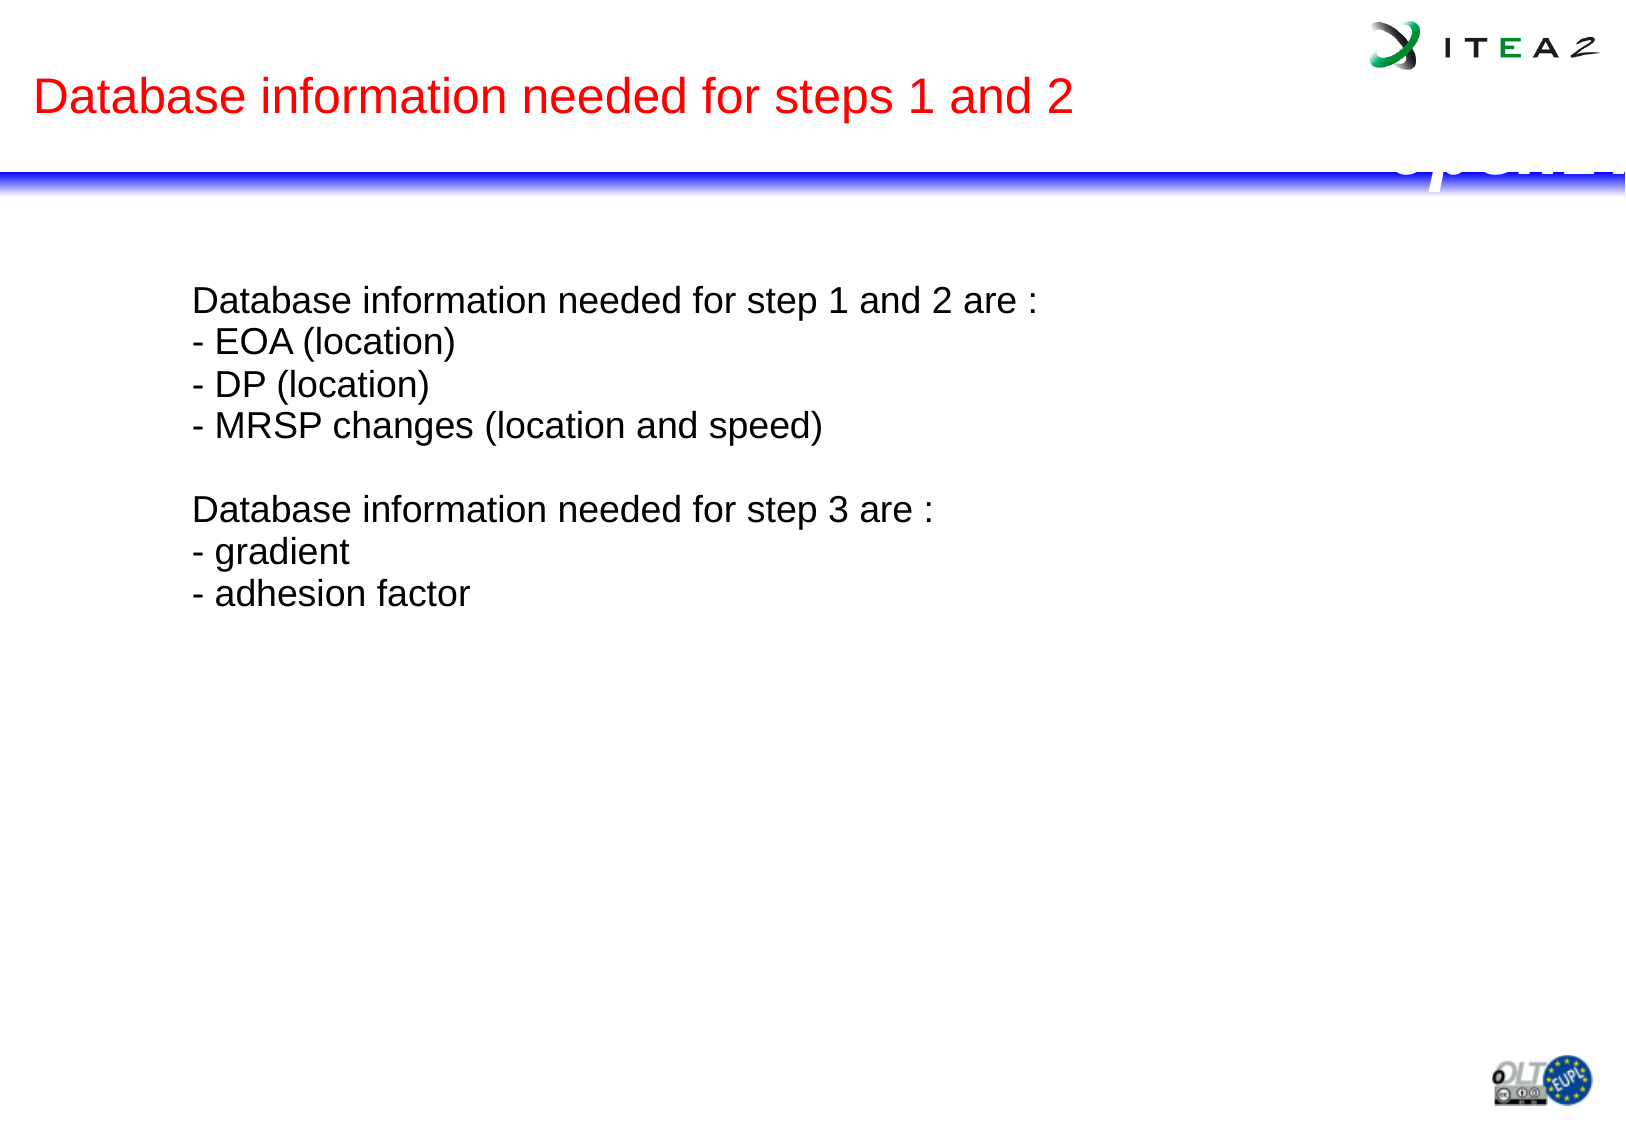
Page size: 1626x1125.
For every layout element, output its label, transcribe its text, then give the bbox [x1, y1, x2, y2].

title Database information needed for steps 1 and 2 [32, 43, 1341, 150]
picture [1492, 1055, 1593, 1106]
picture [1348, 21, 1625, 70]
text_box Database information needed for step 1 and 2 are : - EOA (location) - DP (location) - MRSP changes (location and speed) Database information needed for step 3 are : - gradient - adhesion factor [177, 271, 1054, 707]
